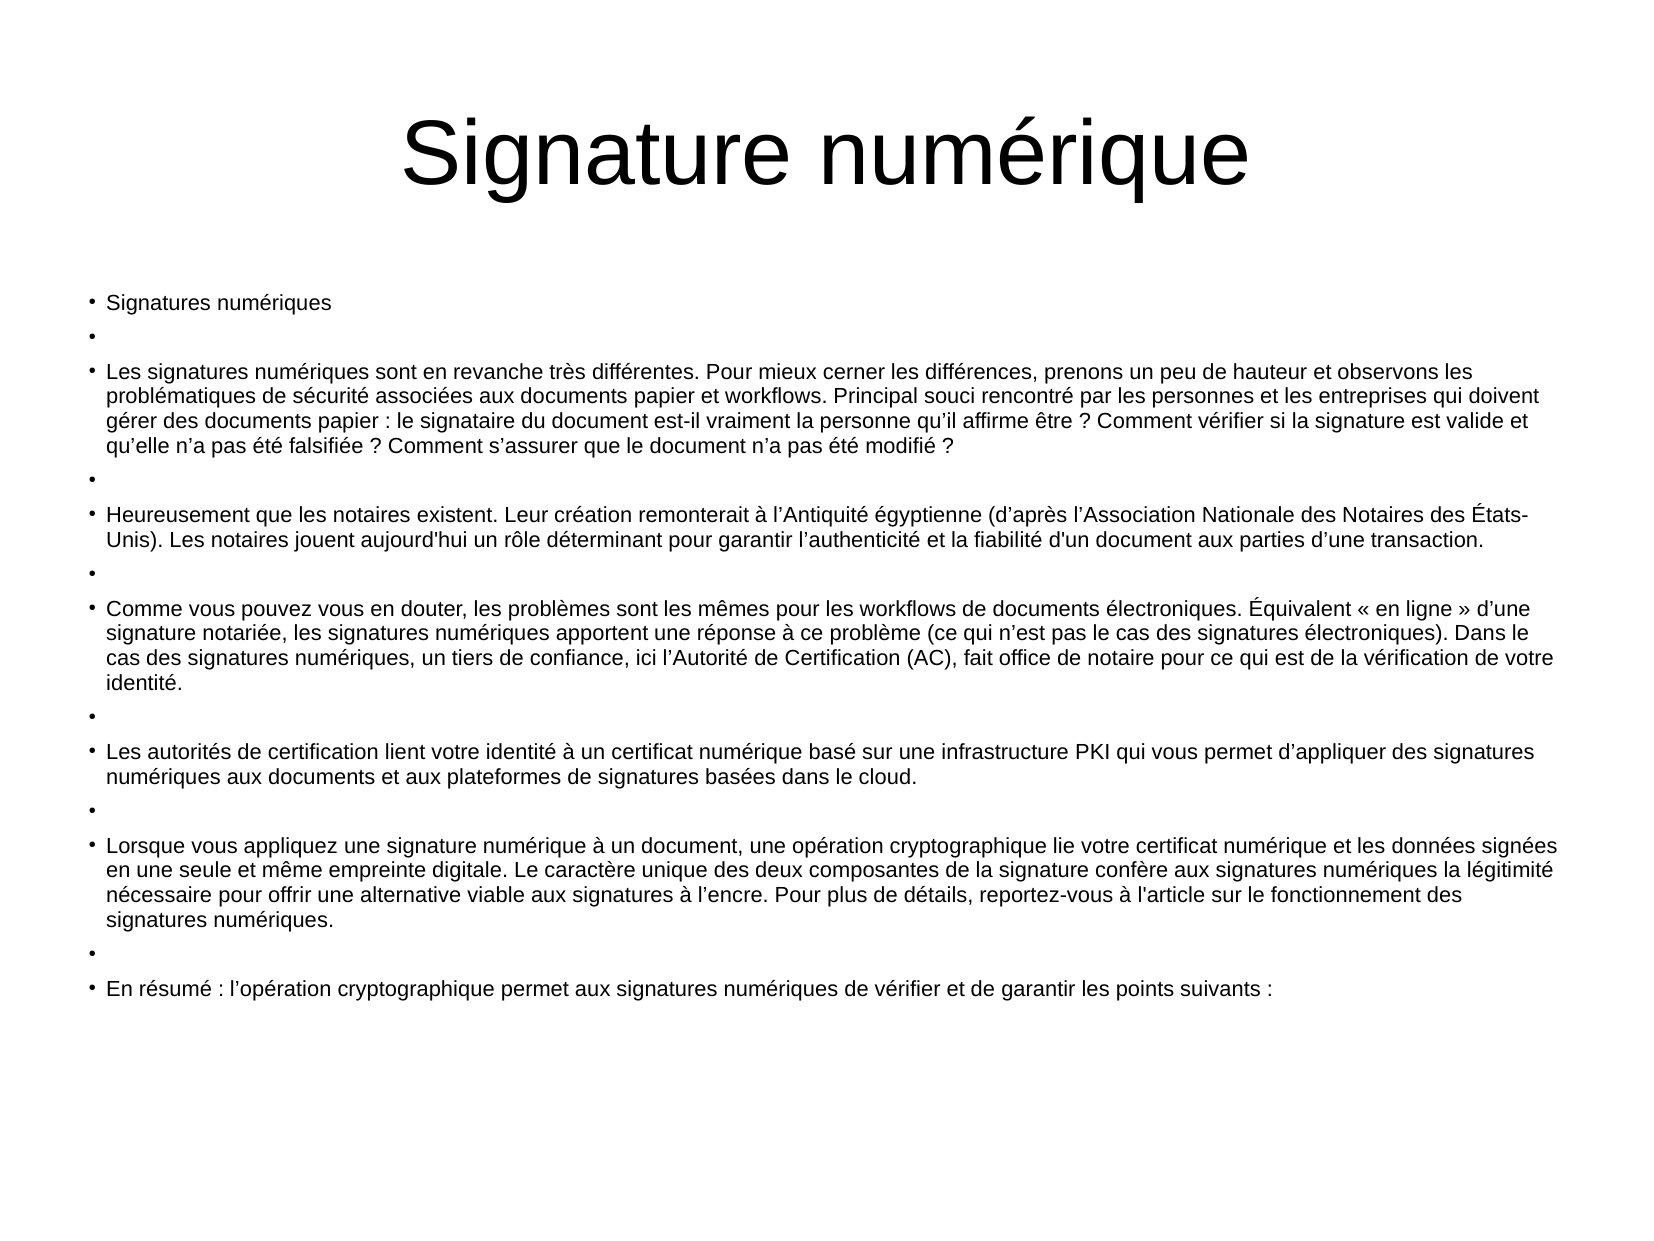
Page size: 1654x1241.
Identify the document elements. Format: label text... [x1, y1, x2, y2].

title Signature numérique [82, 49, 1571, 257]
list Signatures numériques Les signatures numériques sont en revanche très différentes. Pour mieux cerner les différences, prenons un peu de hauteur et observons les problématiques de sécurité associées aux documents papier et workflows. Principal souci rencontré par les personnes et les entreprises qui doivent gérer des documents papier : le signataire du document est-il vraiment la personne qu’il affirme être ? Comment vérifier si la signature est valide et qu’elle n’a pas été falsifiée ? Comment s’assurer que le document n’a pas été modifié ? Heureusement que les notaires existent. Leur création remonterait à l’Antiquité égyptienne (d’après l’Association Nationale des Notaires des États-Unis). Les notaires jouent aujourd'hui un rôle déterminant pour garantir l’authenticité et la fiabilité d'un document aux parties d’une transaction. Comme vous pouvez vous en douter, les problèmes sont les mêmes pour les workflows de documents électroniques. Équivalent « en ligne » d’une signature notariée, les signatures numériques apportent une réponse à ce problème (ce qui n’est pas le cas des signatures électroniques). Dans le cas des signatures numériques, un tiers de confiance, ici l’Autorité de Certification (AC), fait office de notaire pour ce qui est de la vérification de votre identité. Les autorités de certification lient votre identité à un certificat numérique basé sur une infrastructure PKI qui vous permet d’appliquer des signatures numériques aux documents et aux plateformes de signatures basées dans le cloud. Lorsque vous appliquez une signature numérique à un document, une opération cryptographique lie votre certificat numérique et les données signées en une seule et même empreinte digitale. Le caractère unique des deux composantes de la signature confère aux signatures numériques la légitimité nécessaire pour offrir une alternative viable aux signatures à l’encre. Pour plus de détails, reportez-vous à l'article sur le fonctionnement des signatures numériques. En résumé : l’opération cryptographique permet aux signatures numériques de vérifier et de garantir les points suivants : [82, 290, 1571, 1010]
